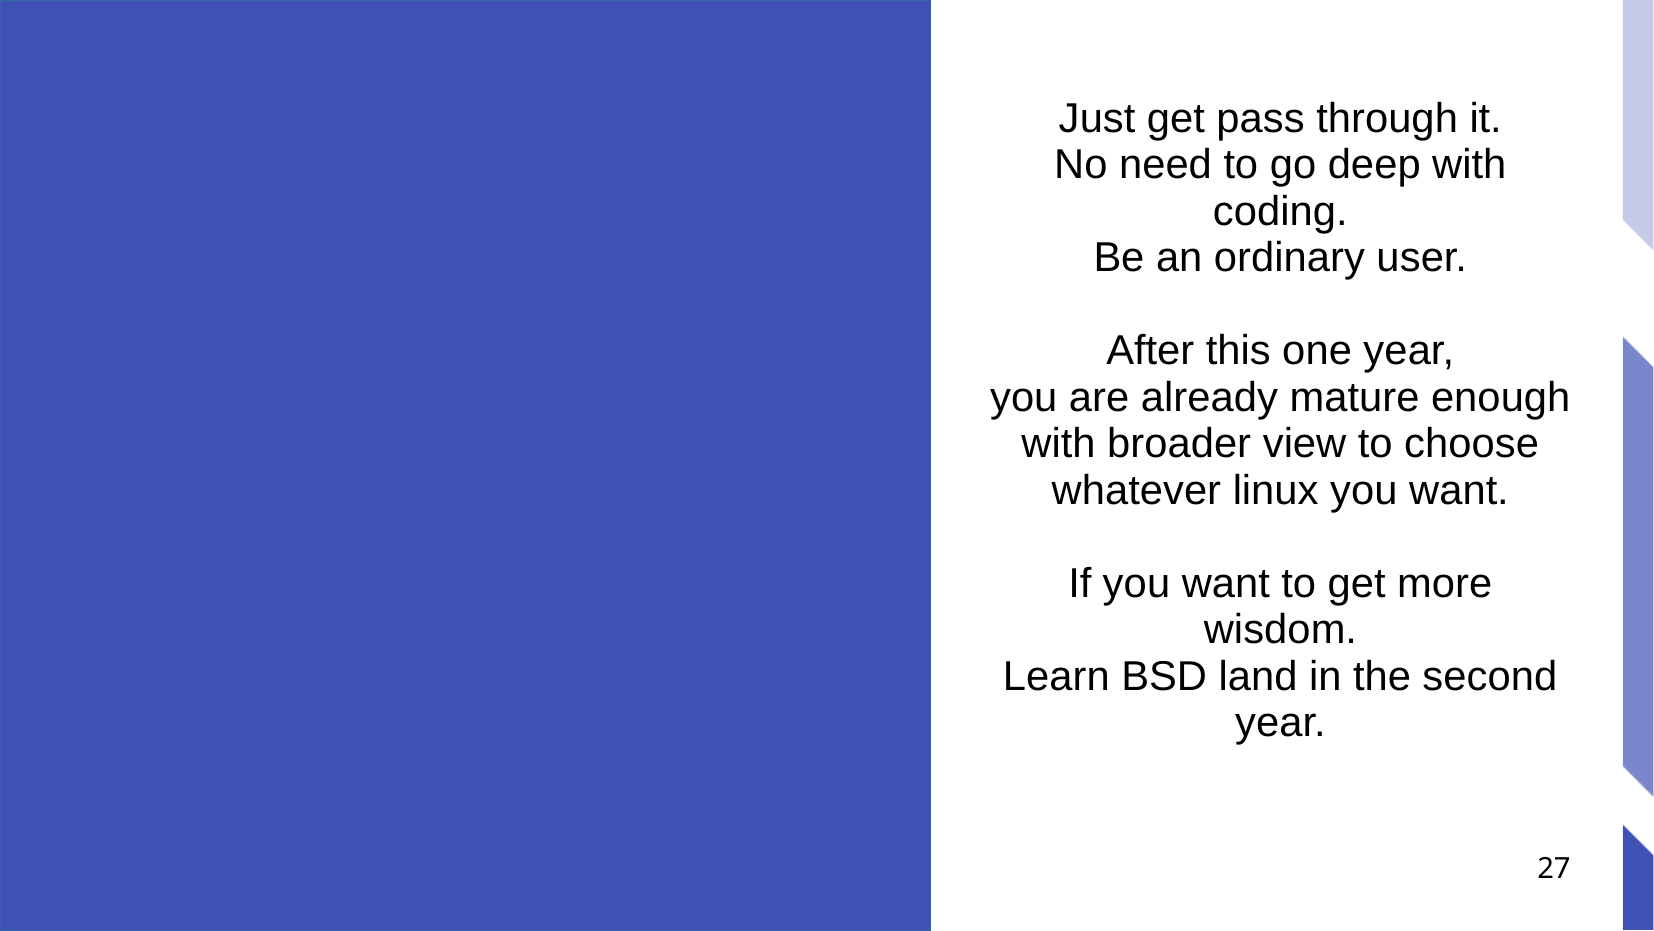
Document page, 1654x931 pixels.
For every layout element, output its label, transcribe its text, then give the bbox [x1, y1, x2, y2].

subtitle Just get pass through it. No need to go deep with coding. Be an ordinary user. After this one year, you are already mature enough with broader view to choose whatever linux you want. If you want to get more wisdom. Learn BSD land in the second year. [990, 59, 1571, 780]
text_box [0, 0, 931, 931]
picture [931, 0, 1654, 930]
